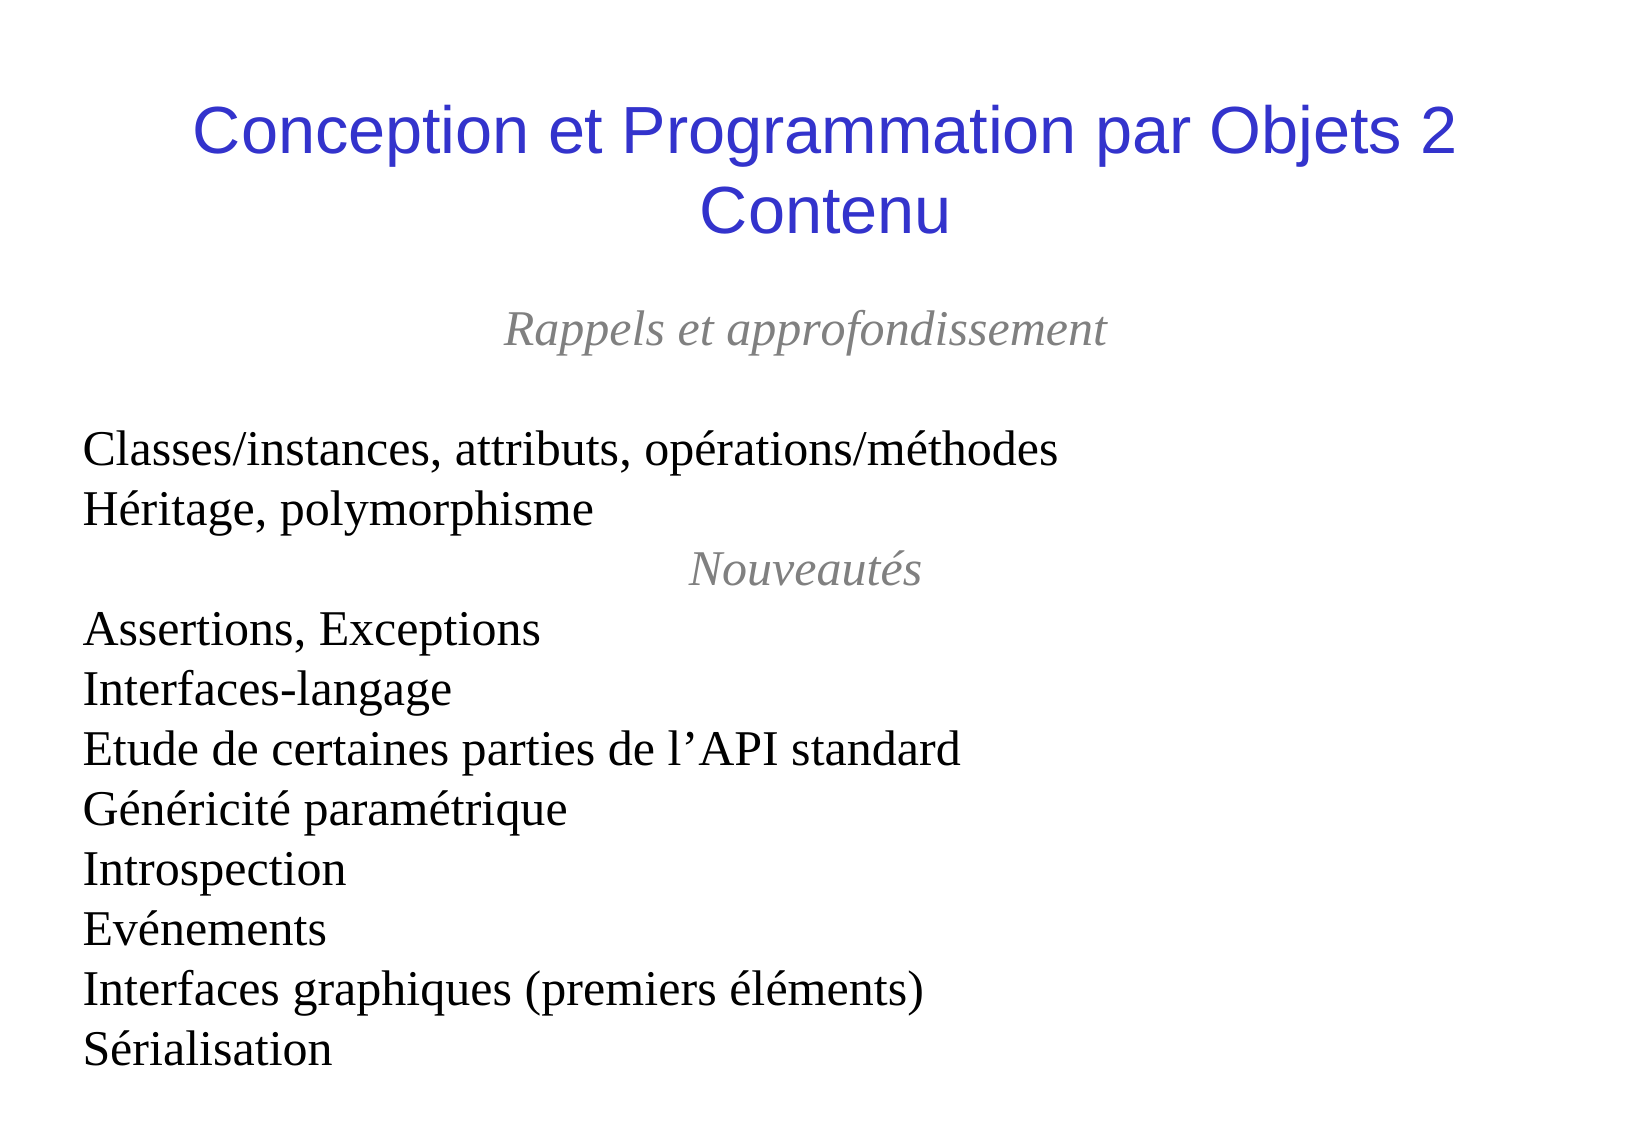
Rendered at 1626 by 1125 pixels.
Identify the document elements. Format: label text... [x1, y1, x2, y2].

text_box Conception et Programmation par Objets 2 Contenu [135, 78, 1517, 287]
text_box Rappels et approfondissement Classes/instances, attributs, opérations/méthodes Héritage, polymorphisme Nouveautés Assertions, Exceptions Interfaces-langage Etude de certaines parties de l’API standard Généricité paramétrique Introspection Evénements Interfaces graphiques (premiers éléments) Sérialisation [67, 287, 1544, 1083]
